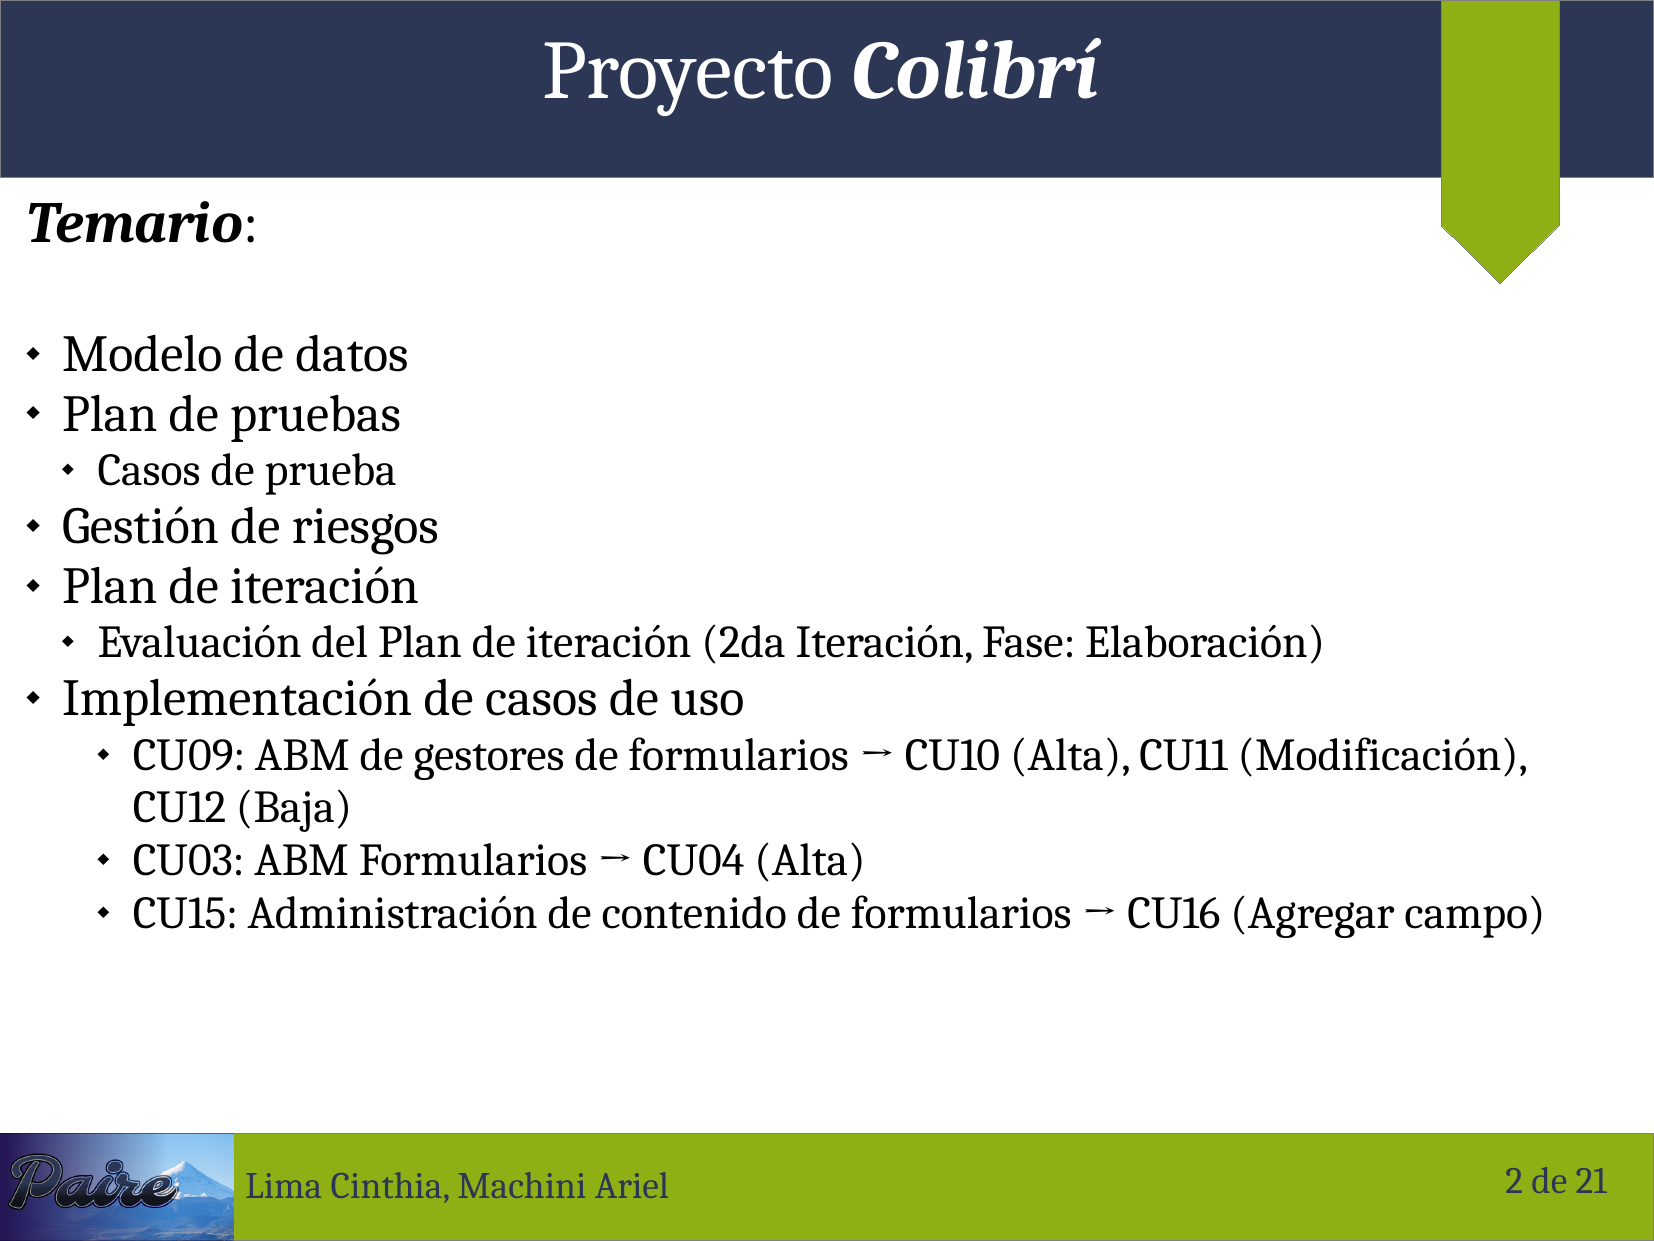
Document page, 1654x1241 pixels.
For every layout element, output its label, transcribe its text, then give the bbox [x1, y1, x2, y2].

text_box [0, 0, 1654, 284]
text_box Temario: Modelo de datos Plan de pruebas Casos de prueba Gestión de riesgos Plan de iteración Evaluación del Plan de iteración (2da Iteración, Fase: Elaboración) Implementación de casos de uso CU09: ABM de gestores de formularios → CU10 (Alta), CU11 (Modificación), CU12 (Baja) CU03: ABM Formularios → CU04 (Alta) CU15: Administración de contenido de formularios → CU16 (Agregar campo) [11, 183, 1607, 1117]
text_box Proyecto Colibrí [342, 15, 1300, 130]
text_box <number> de 21 [1482, 1152, 1648, 1241]
text_box Lima Cinthia, Machini Ariel [234, 1157, 703, 1217]
picture [0, 1133, 234, 1241]
text_box [234, 1133, 1654, 1241]
